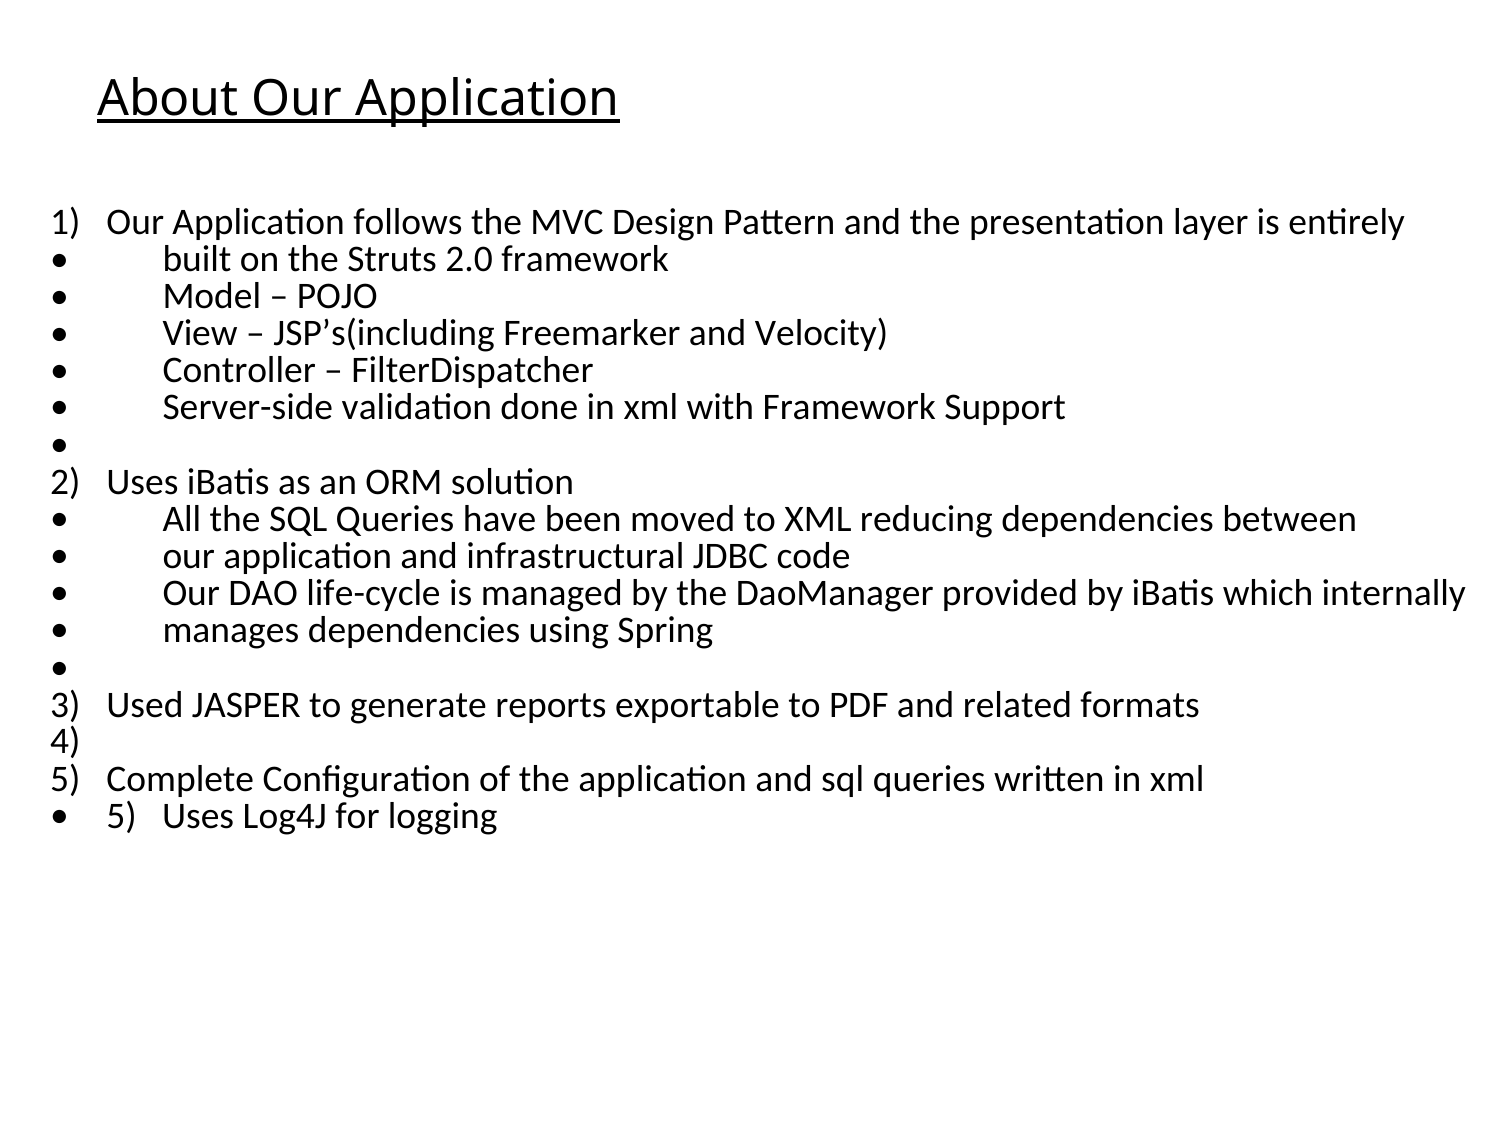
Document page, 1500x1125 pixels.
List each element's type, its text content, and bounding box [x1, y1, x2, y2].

text_box Our Application follows the MVC Design Pattern and the presentation layer is entirely built on the Struts 2.0 framework Model – POJO View – JSP’s(including Freemarker and Velocity) Controller – FilterDispatcher Server-side validation done in xml with Framework Support Uses iBatis as an ORM solution All the SQL Queries have been moved to XML reducing dependencies between our application and infrastructural JDBC code Our DAO life-cycle is managed by the DaoManager provided by iBatis which internally manages dependencies using Spring Used JASPER to generate reports exportable to PDF and related formats Complete Configuration of the application and sql queries written in xml 5) Uses Log4J for logging [35, 199, 1446, 987]
text_box About Our Application [82, 46, 710, 123]
